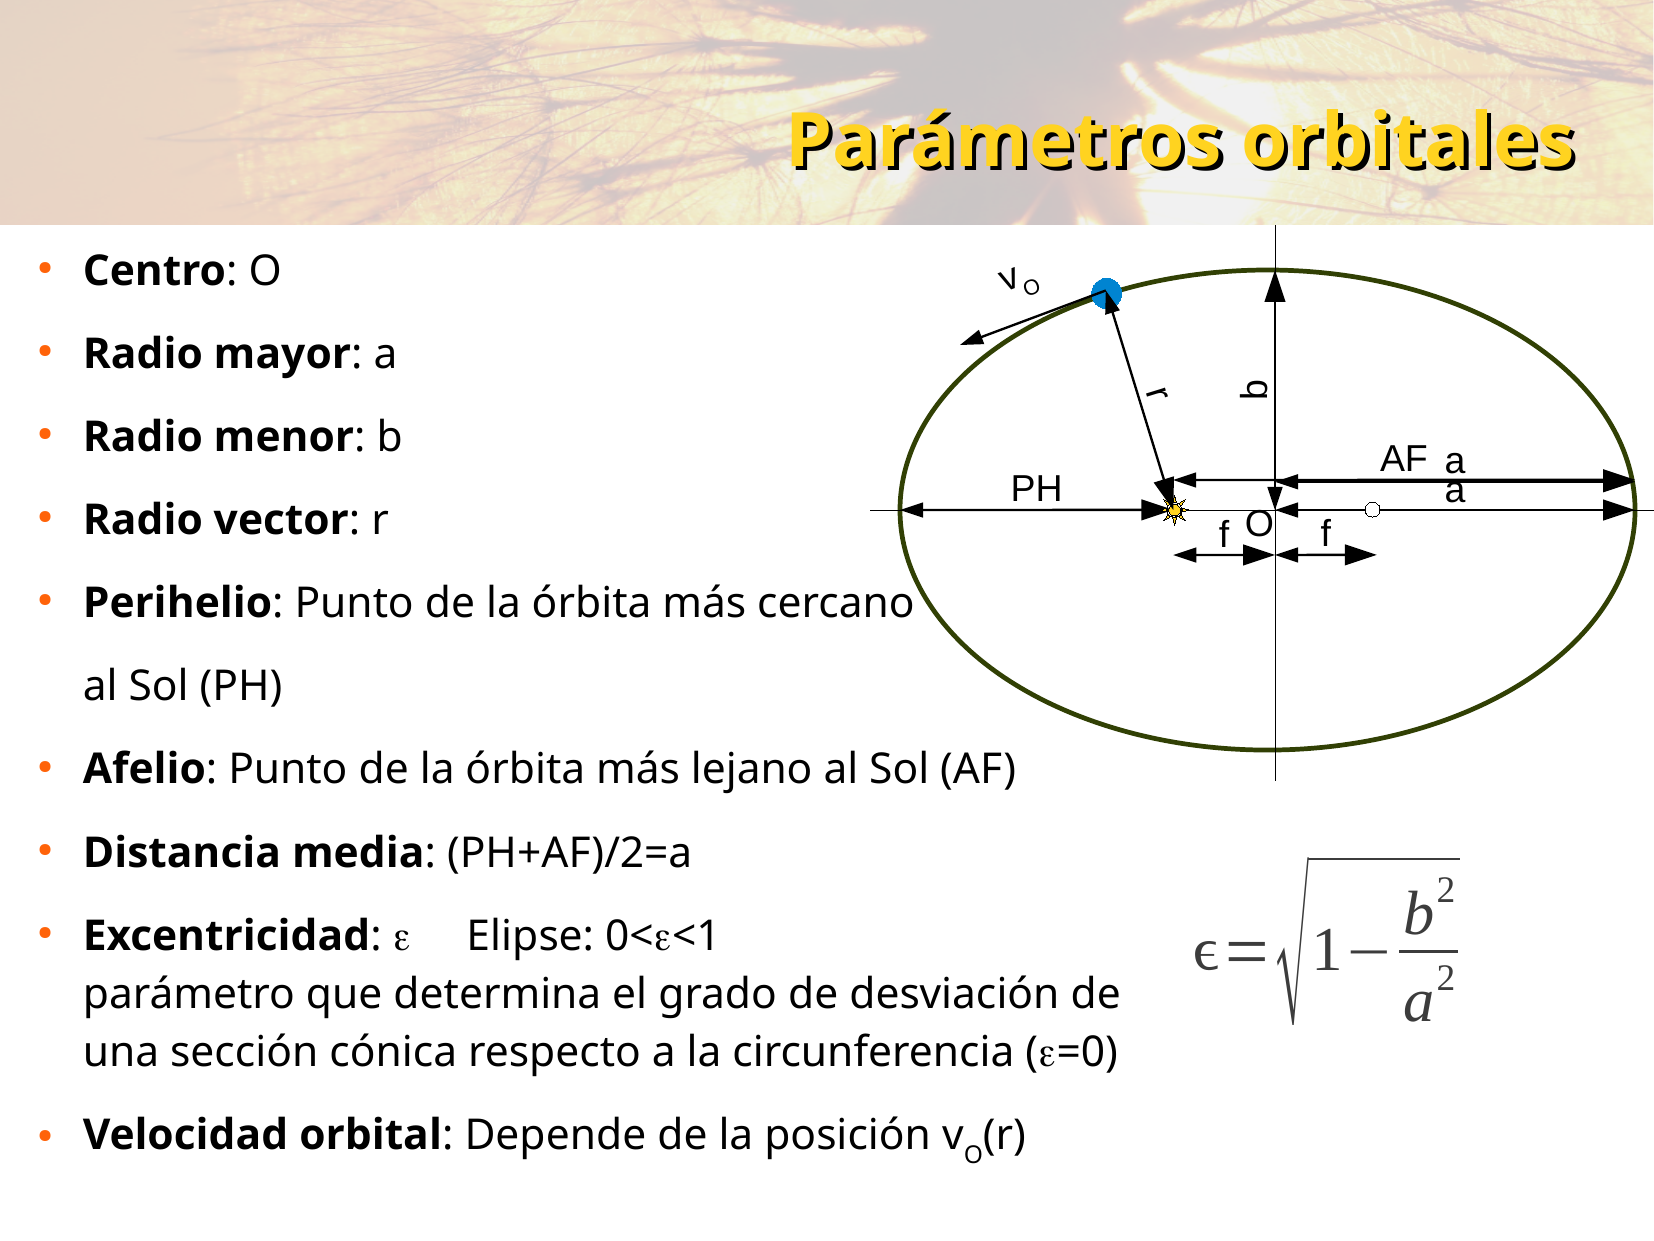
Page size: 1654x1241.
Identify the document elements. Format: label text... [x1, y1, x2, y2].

text_box [1276, 270, 1632, 478]
text_box [1276, 483, 1636, 750]
picture [0, 0, 1654, 225]
text_box O [1228, 495, 1291, 552]
list Centro: O Radio mayor: a Radio menor: b Radio vector: r Perihelio: Punto de la órbita más cercano al Sol (PH) Afelio: Punto de la órbita más lejano al Sol (AF) Distancia media: (PH+AF)/2=a Excentricidad: e Elipse: 0<e<1 parámetro que determina el grado de desviación de una sección cónica respecto a la circunferencia (e=0) Velocidad orbital: Depende de la posición vO(r) [22, 240, 1126, 1201]
text_box [900, 293, 1275, 751]
chart [1185, 854, 1467, 1036]
text_box [1449, 492, 1459, 500]
title Parámetros orbitales [86, 49, 1576, 226]
text_box [1091, 270, 1274, 479]
